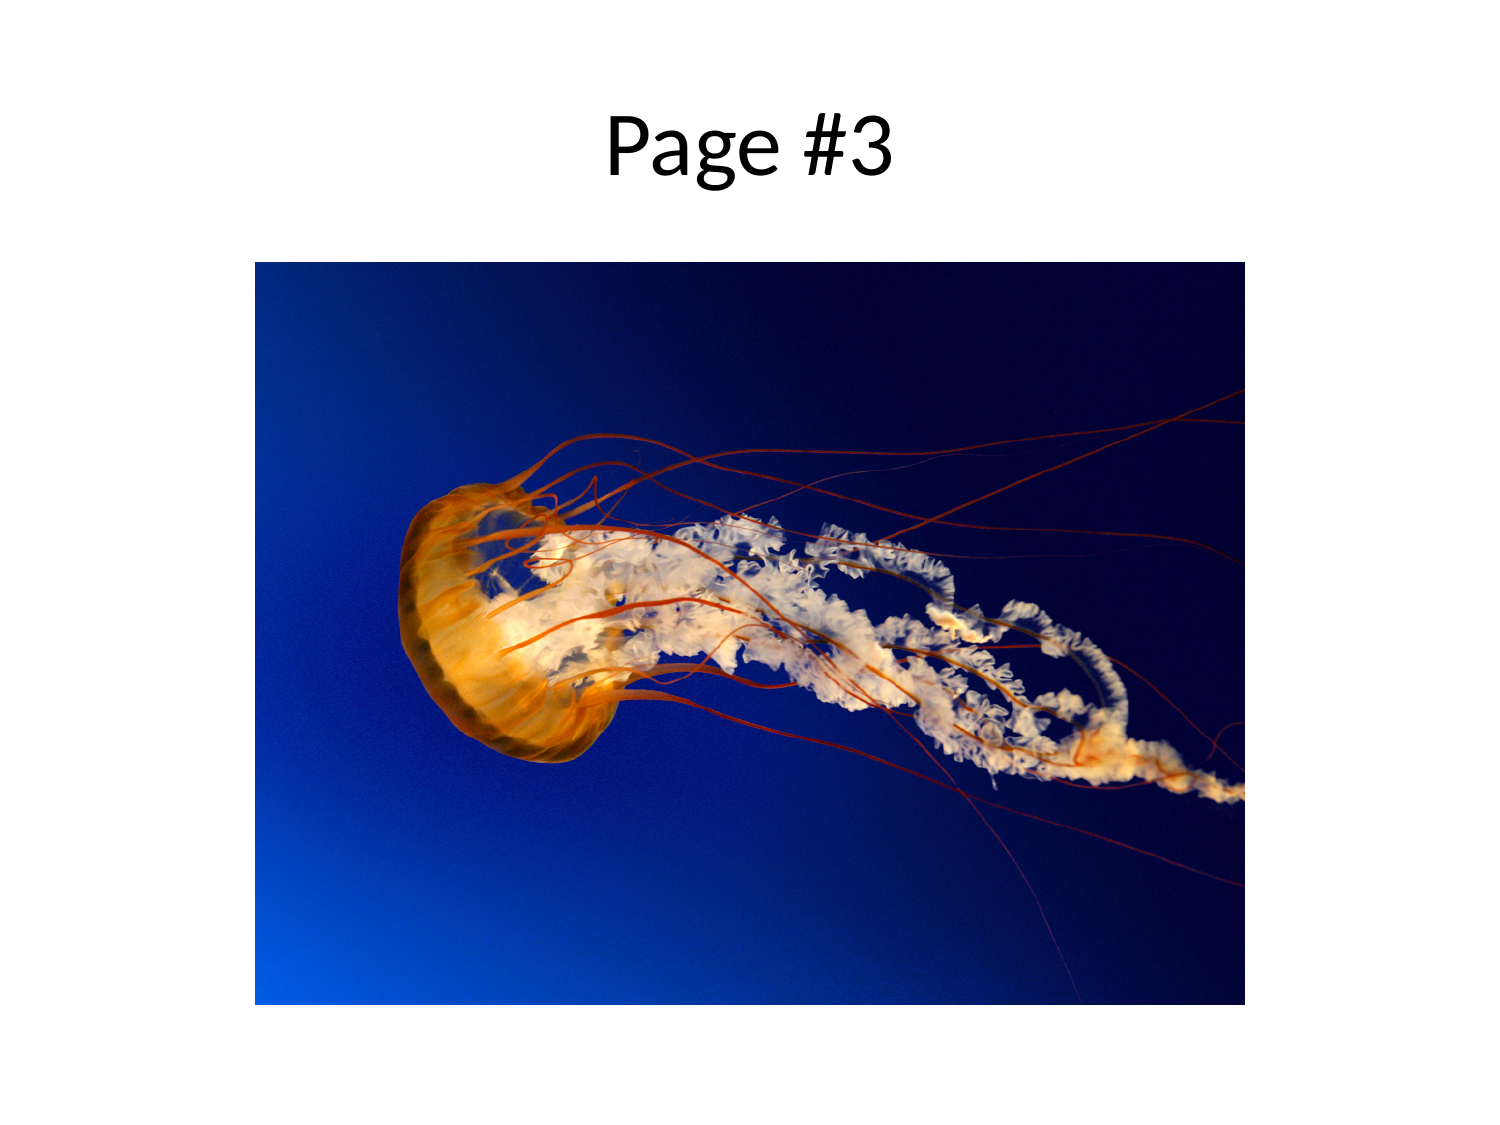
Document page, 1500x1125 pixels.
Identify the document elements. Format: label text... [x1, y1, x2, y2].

picture [255, 262, 1245, 1005]
title Page #3 [75, 45, 1425, 233]
